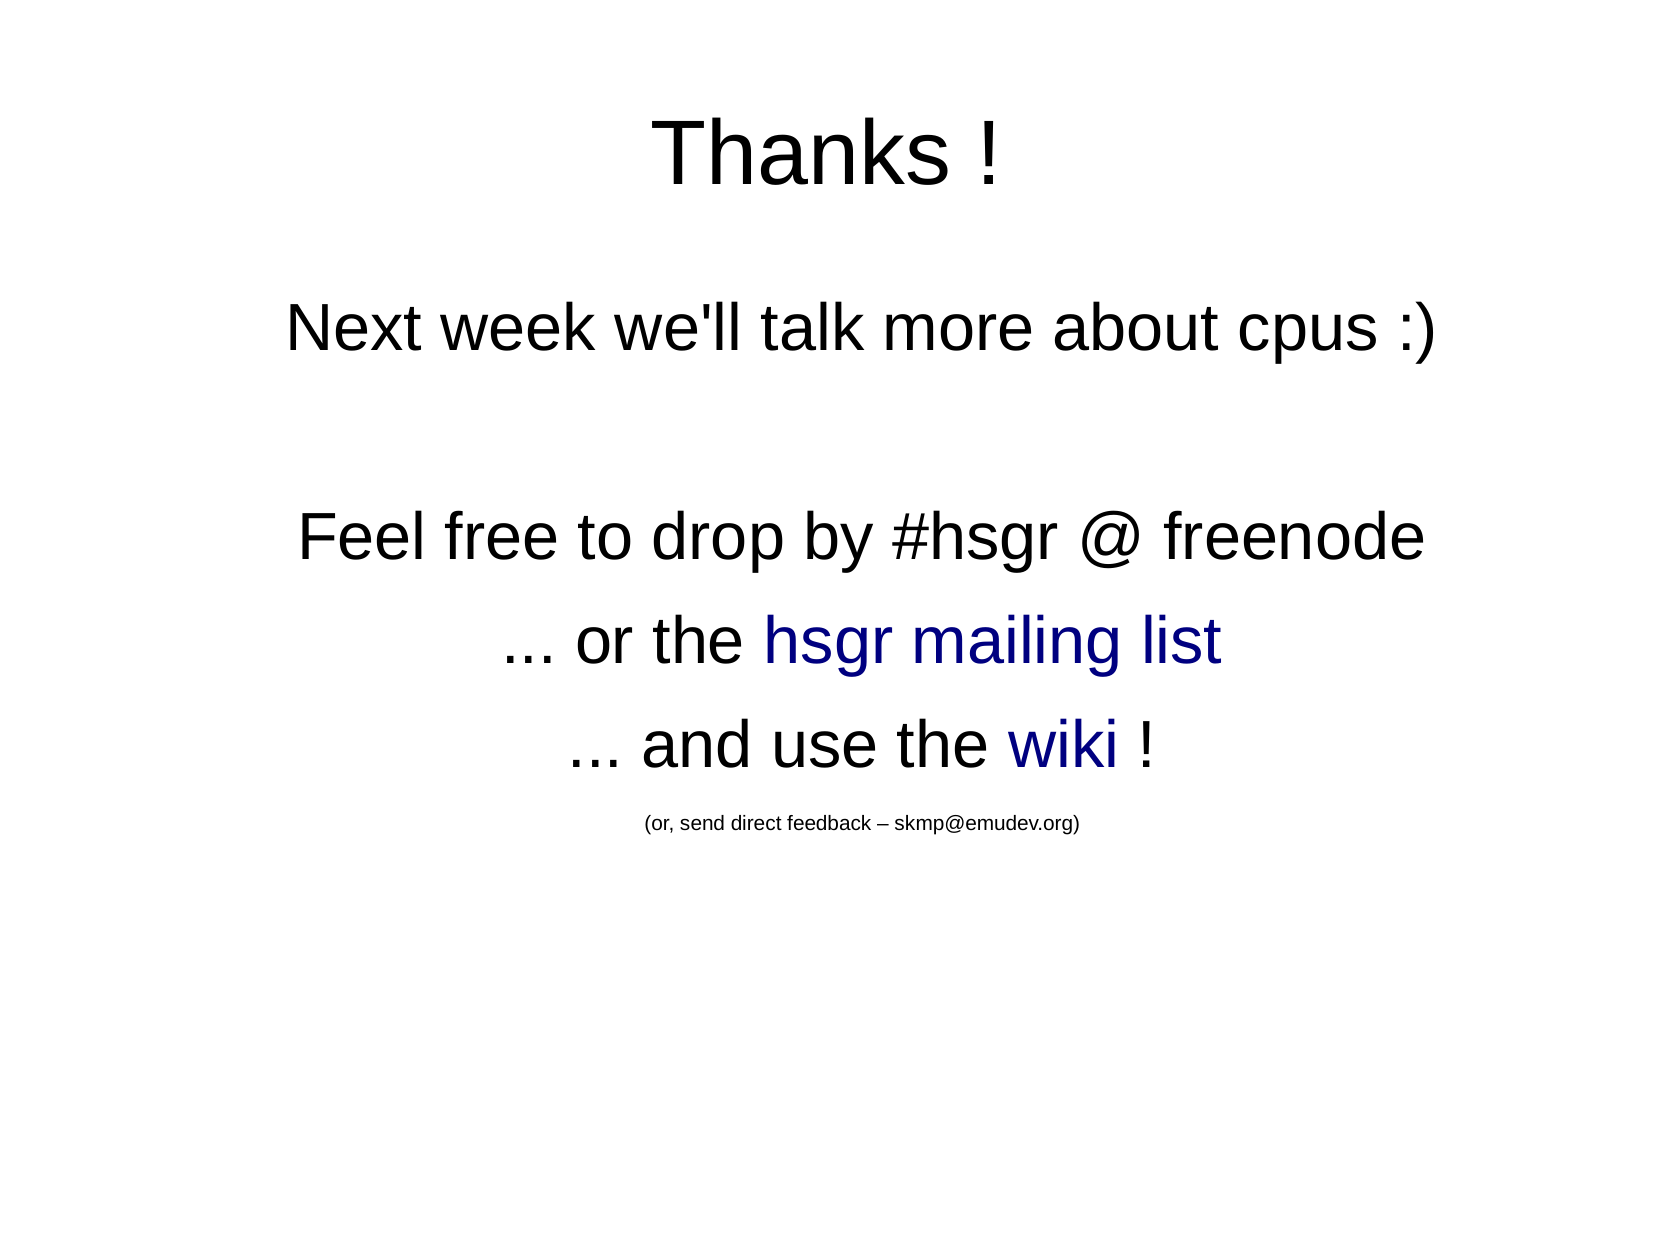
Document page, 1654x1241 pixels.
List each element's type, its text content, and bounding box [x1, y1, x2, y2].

title Thanks ! [82, 49, 1571, 257]
list Next week we'll talk more about cpus :) Feel free to drop by #hsgr @ freenode ... or the hsgr mailing list ... and use the wiki ! (or, send direct feedback – skmp@emudev.org) [82, 290, 1571, 1010]
